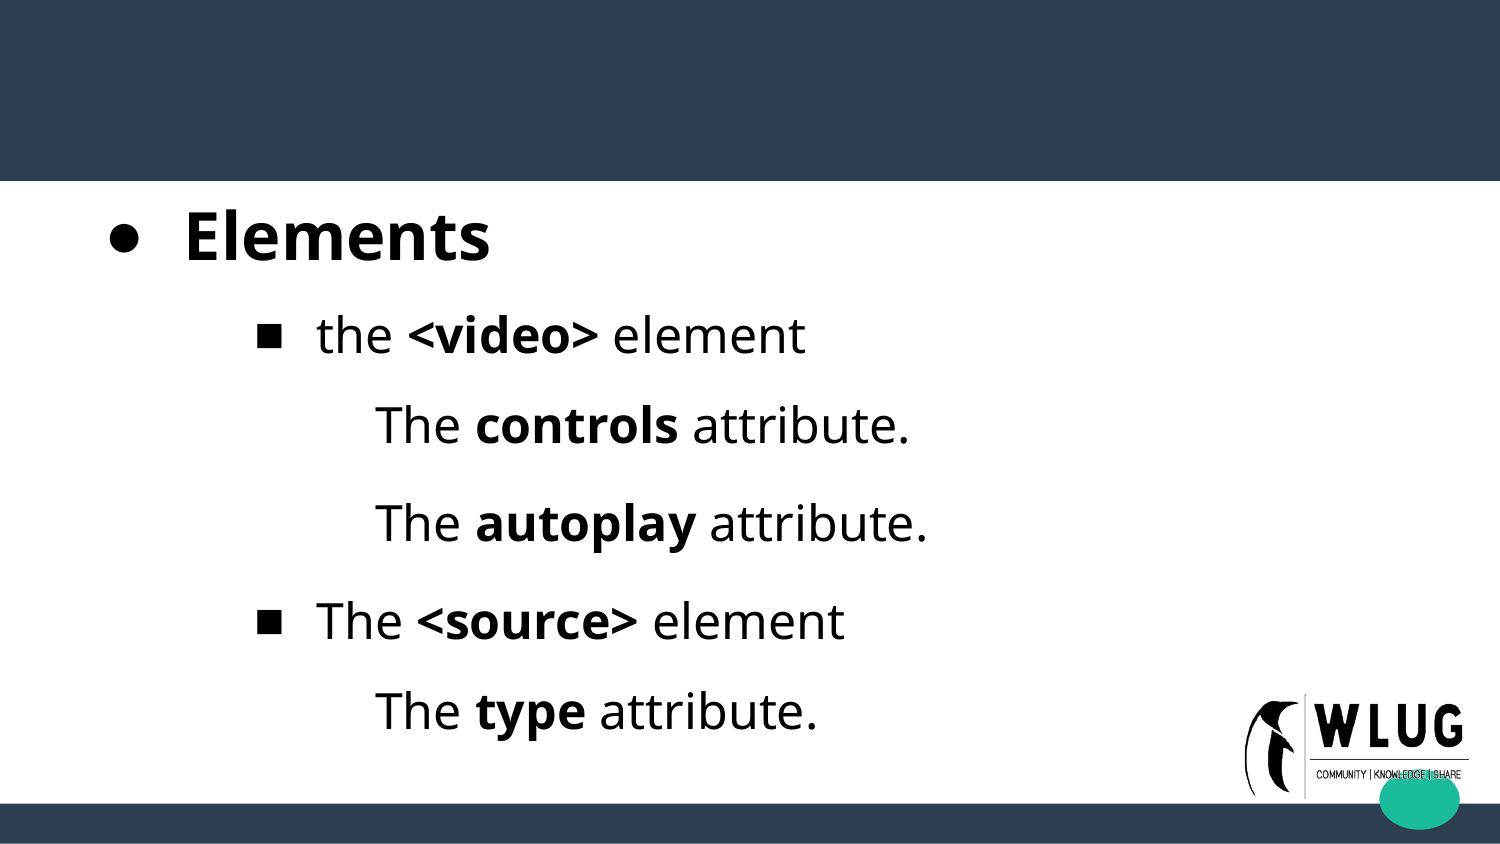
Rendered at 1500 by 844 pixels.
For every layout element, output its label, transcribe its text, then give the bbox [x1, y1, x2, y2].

picture [1229, 686, 1477, 804]
list Elements the <video> element The controls attribute. The autoplay attribute. The <source> element The type attribute. [76, 59, 1105, 650]
